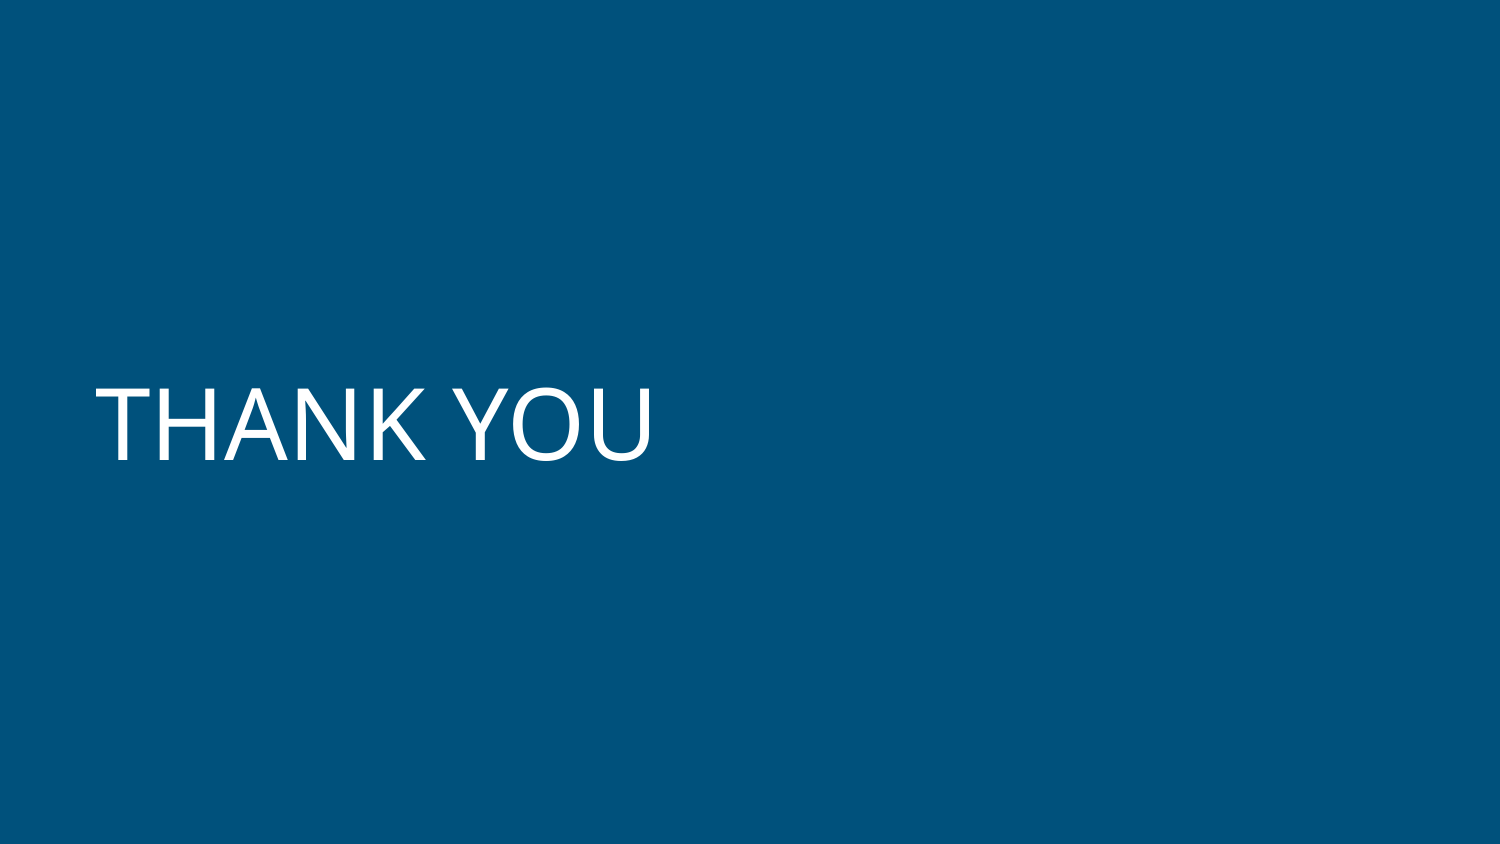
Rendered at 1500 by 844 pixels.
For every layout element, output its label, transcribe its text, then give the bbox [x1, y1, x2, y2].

title THANK YOU [80, 86, 1003, 758]
